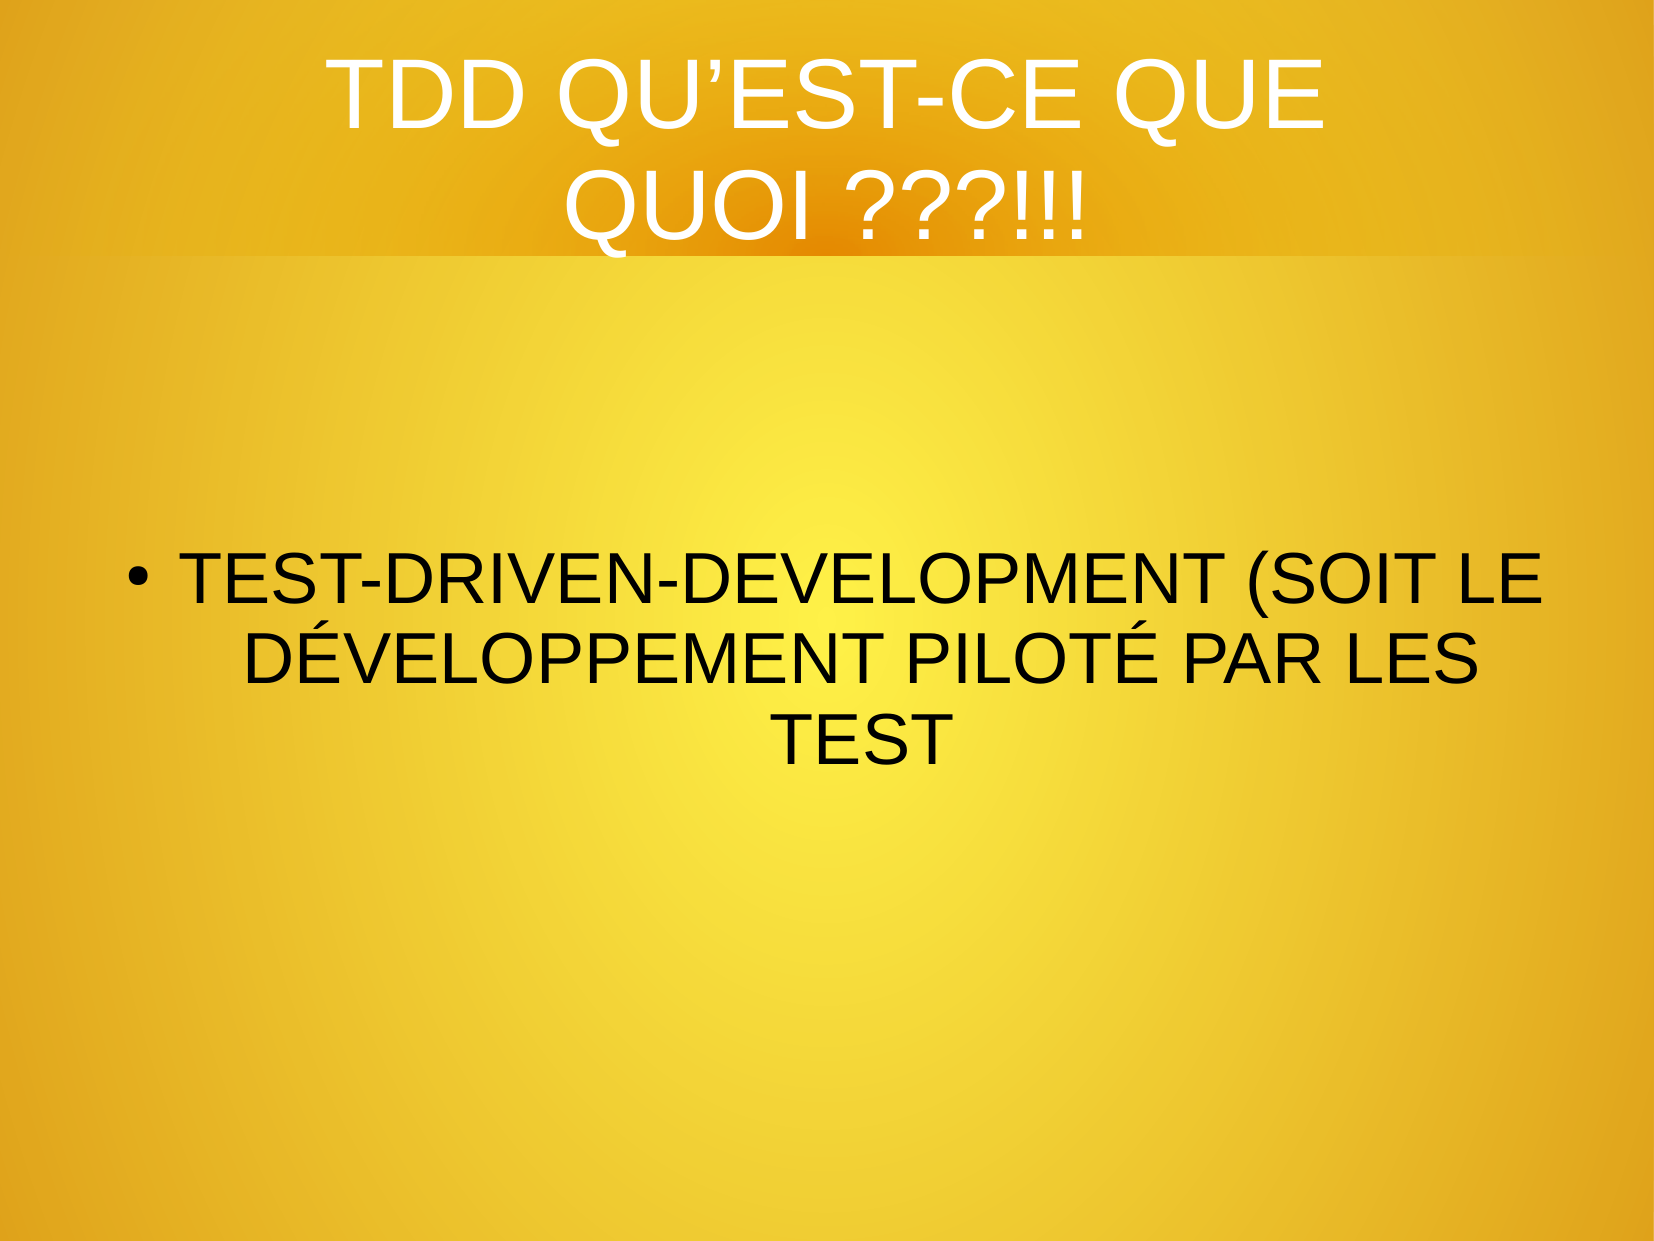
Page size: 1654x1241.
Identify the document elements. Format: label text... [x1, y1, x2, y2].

list TEST-DRIVEN-DEVELOPMENT (SOIT LE DÉVELOPPEMENT PILOTÉ PAR LES TEST [82, 299, 1571, 1019]
title TDD QU’EST-CE QUE QUOI ???!!! [82, 38, 1571, 261]
